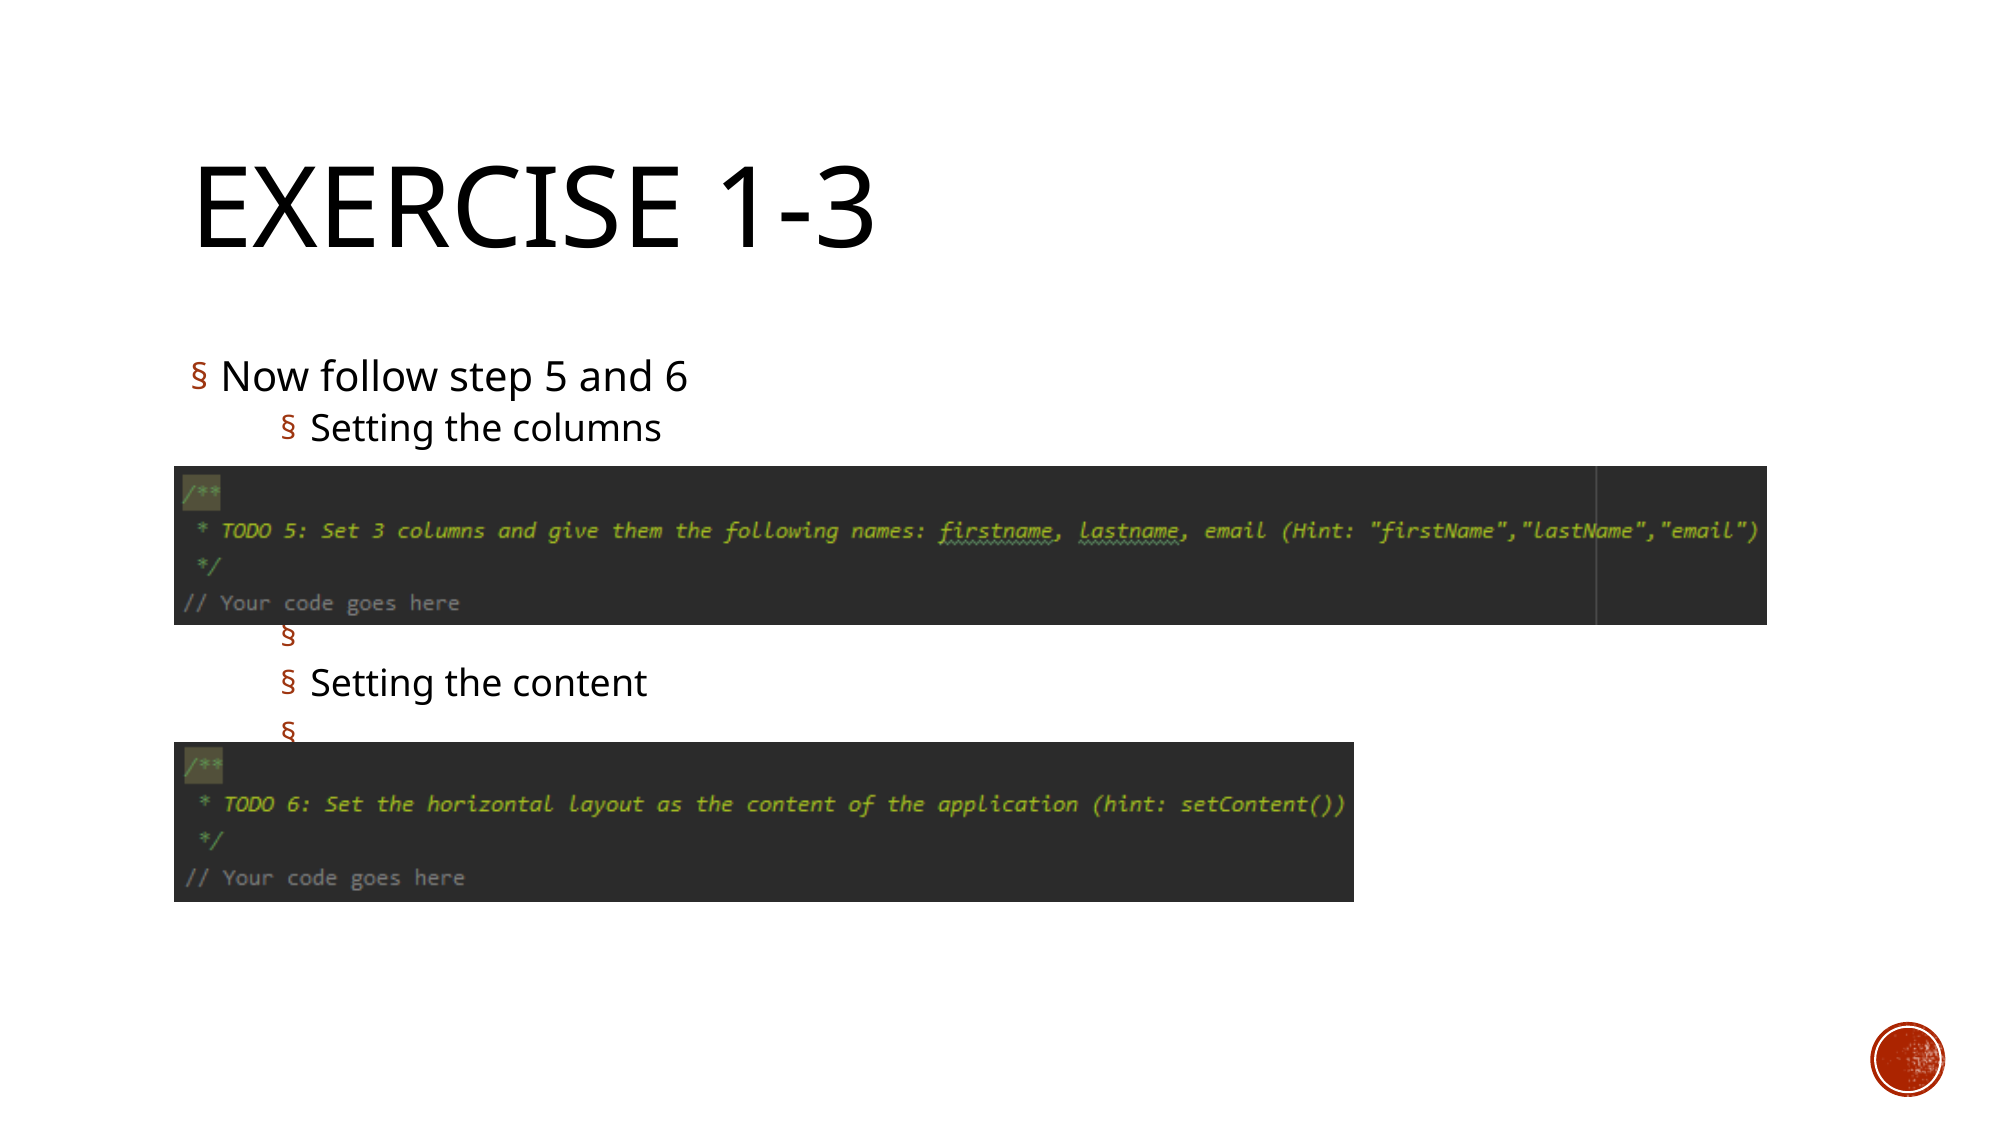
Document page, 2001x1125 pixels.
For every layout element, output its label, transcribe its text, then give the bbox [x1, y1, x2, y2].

picture [174, 466, 1767, 625]
picture [174, 742, 1354, 902]
list Now follow step 5 and 6 Setting the columns Setting the content [175, 348, 1826, 1013]
title Exercise 1-3 [175, 79, 1826, 344]
